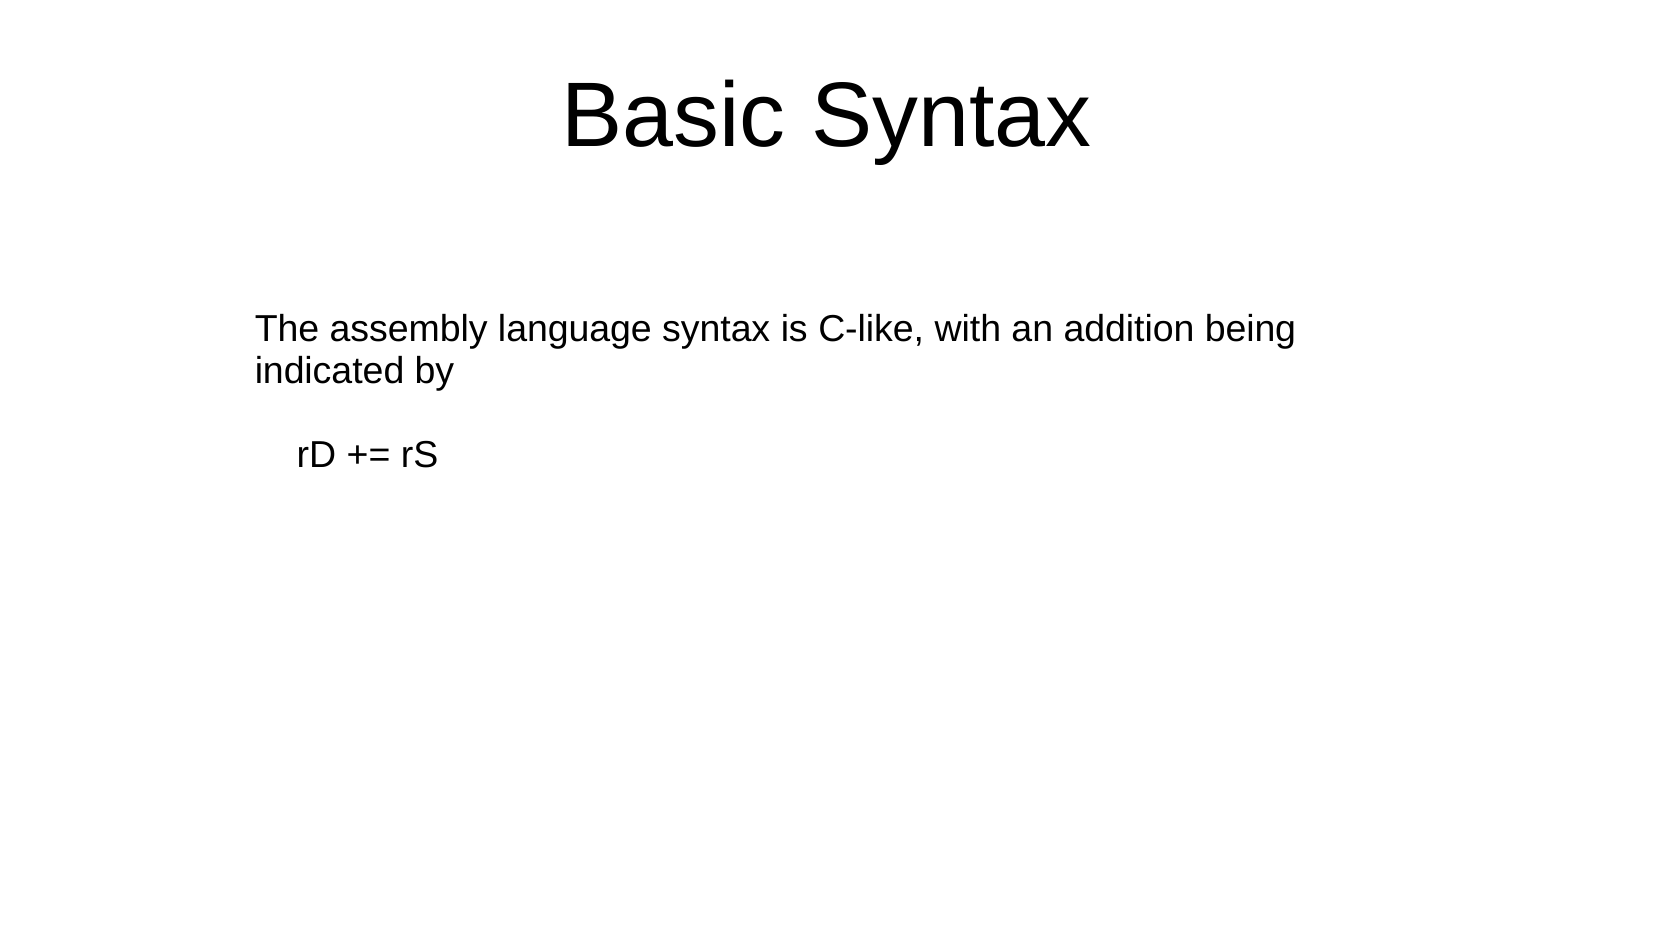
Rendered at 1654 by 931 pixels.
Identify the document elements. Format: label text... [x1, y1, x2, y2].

title Basic Syntax [82, 37, 1571, 193]
text_box The assembly language syntax is C-like, with an addition being indicated by rD += rS [240, 300, 1456, 651]
